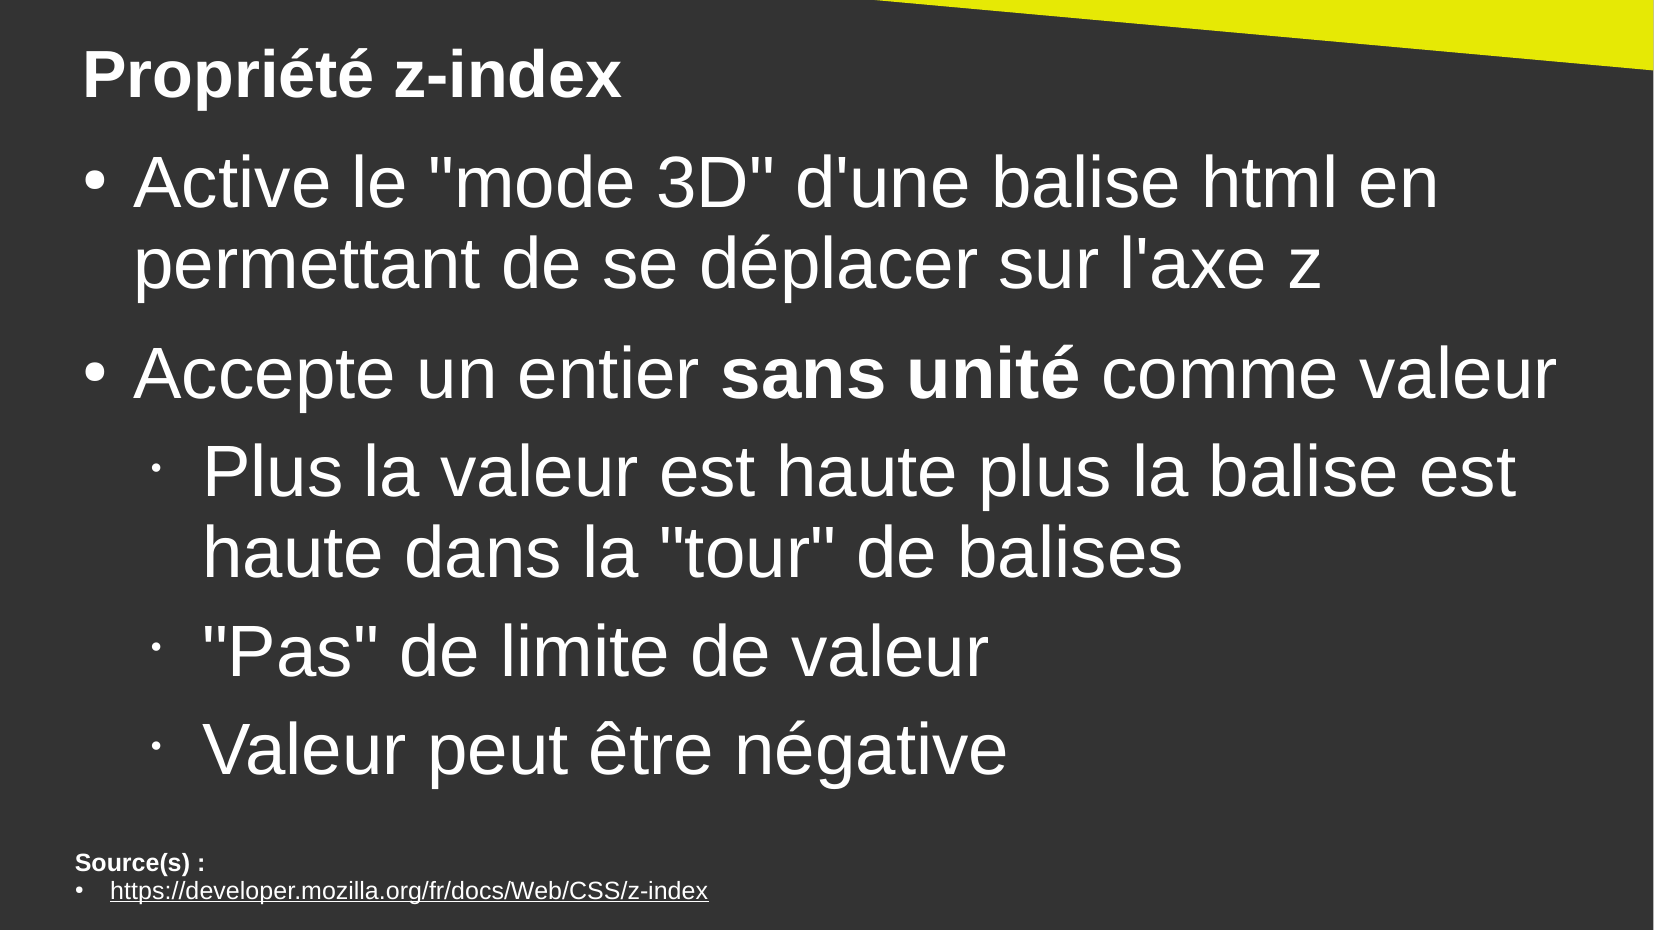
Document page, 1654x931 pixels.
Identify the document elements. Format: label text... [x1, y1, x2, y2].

list Active le "mode 3D" d'une balise html en permettant de se déplacer sur l'axe z Accepte un entier sans unité comme valeur Plus la valeur est haute plus la balise est haute dans la "tour" de balises "Pas" de limite de valeur Valeur peut être négative [64, 141, 1604, 792]
text_box Source(s) : https://developer.mozilla.org/fr/docs/Web/CSS/z-index [60, 841, 1546, 931]
text_box [874, 0, 1654, 71]
title Propriété z-index [82, 37, 1571, 114]
